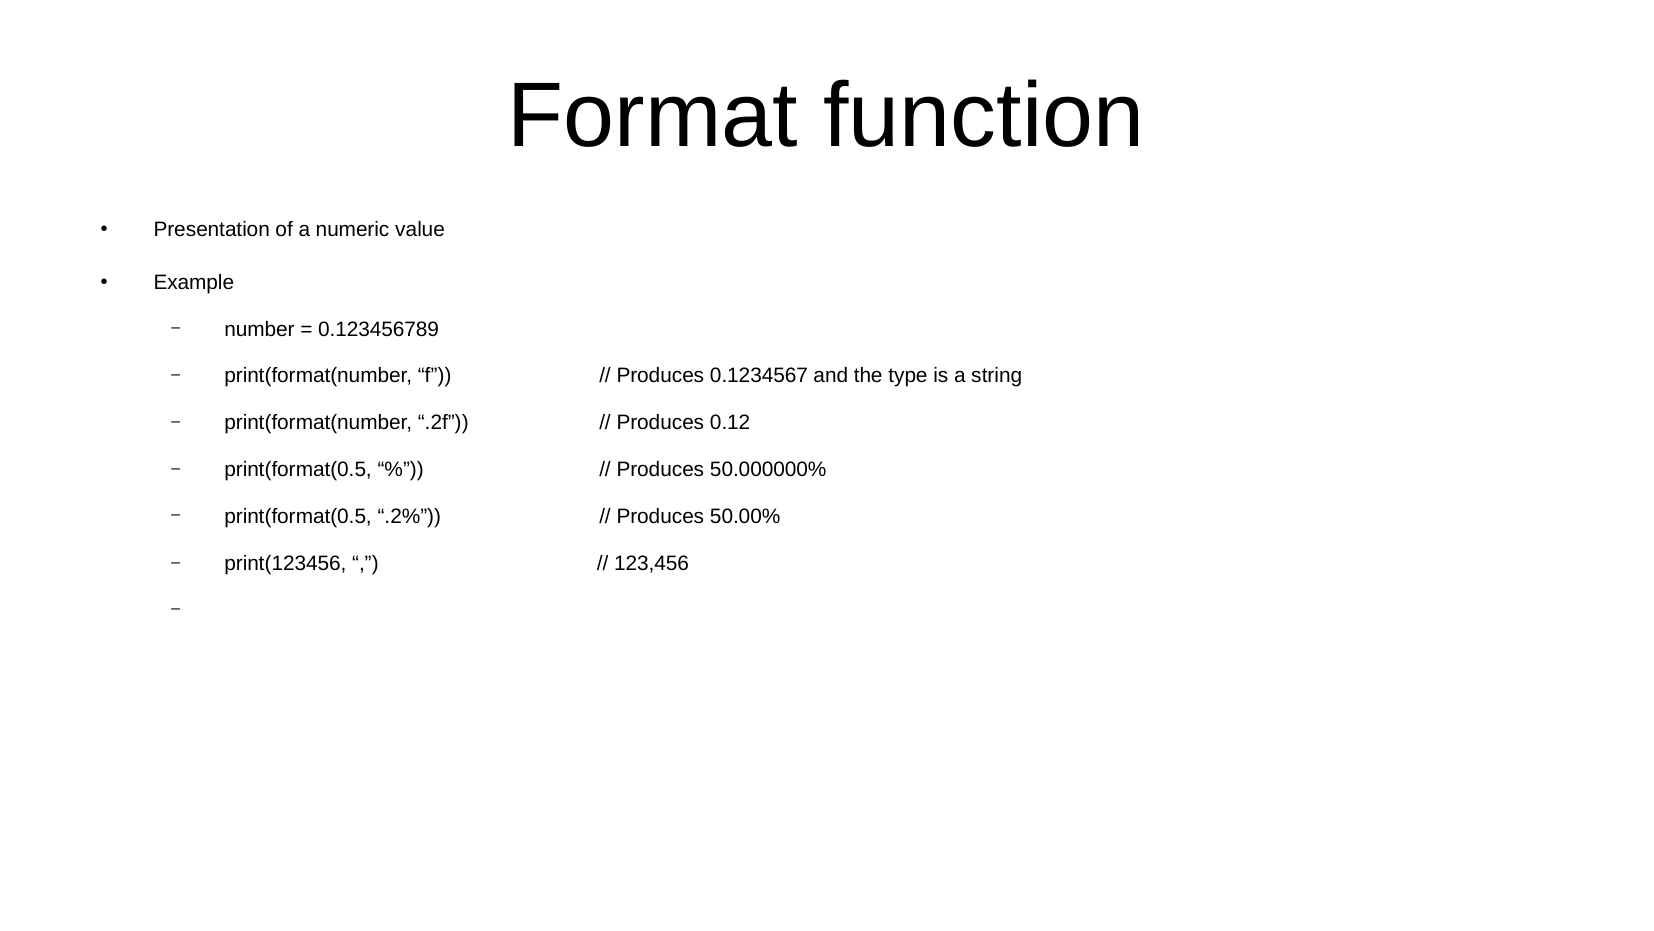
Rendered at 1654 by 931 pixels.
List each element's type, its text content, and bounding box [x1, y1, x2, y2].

title Format function [82, 37, 1571, 193]
list Presentation of a numeric value Example number = 0.123456789 print(format(number, “f”)) // Produces 0.1234567 and the type is a string print(format(number, “.2f”)) // Produces 0.12 print(format(0.5, “%”)) // Produces 50.000000% print(format(0.5, “.2%”)) // Produces 50.00% print(123456, “,”) // 123,456 [82, 217, 1621, 901]
